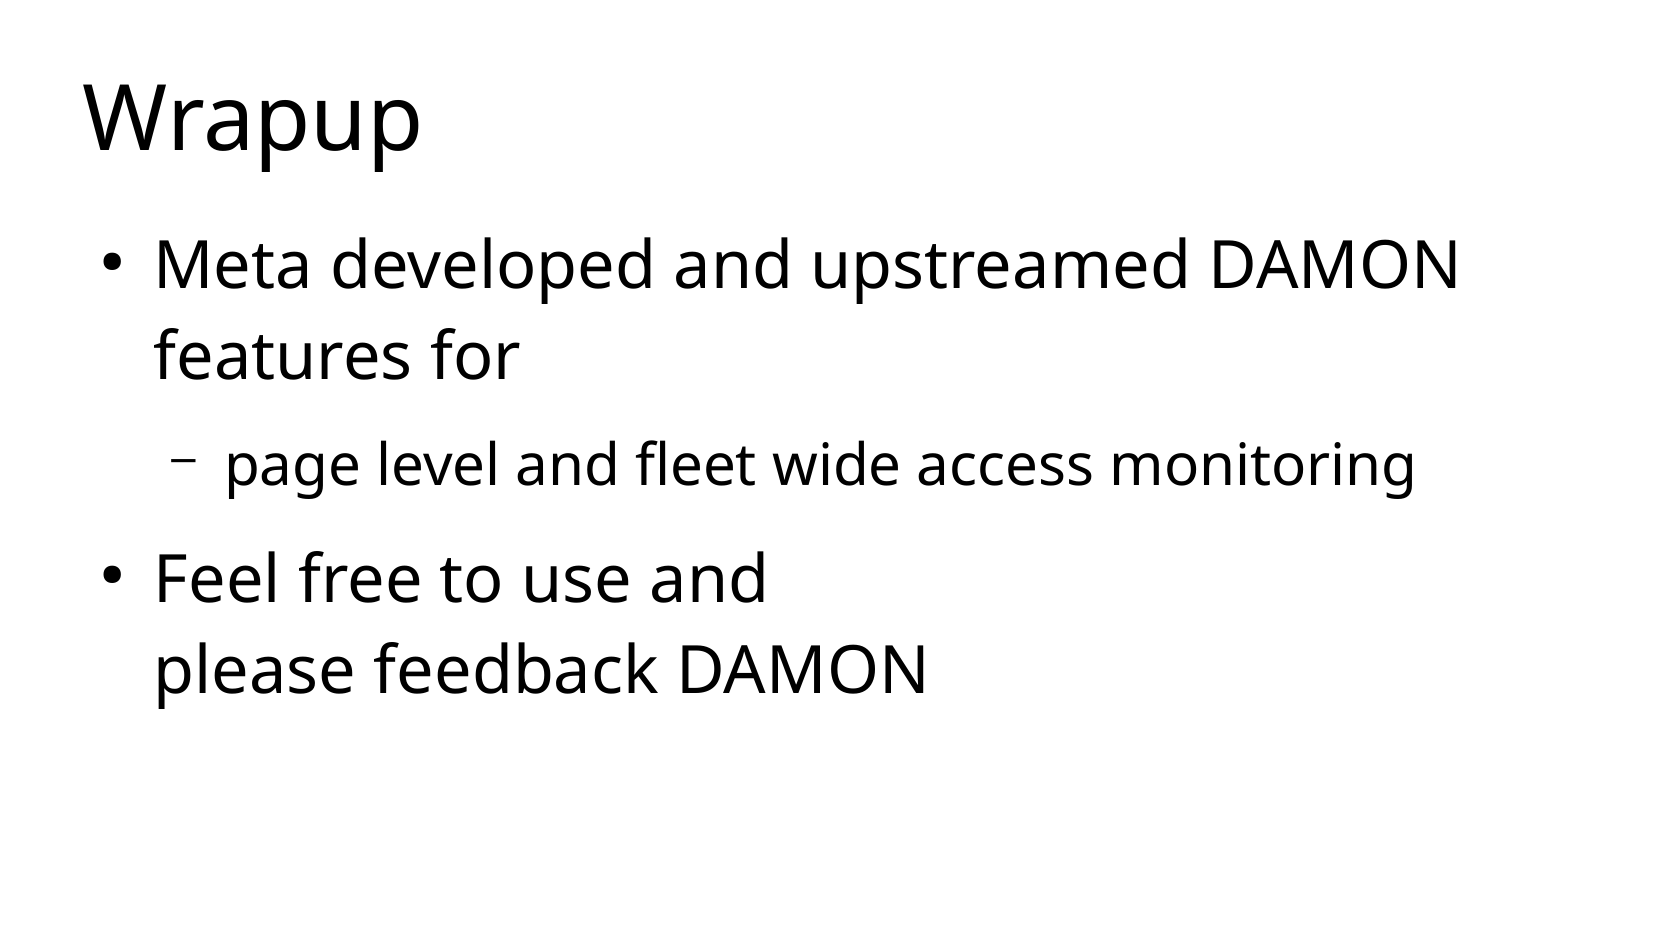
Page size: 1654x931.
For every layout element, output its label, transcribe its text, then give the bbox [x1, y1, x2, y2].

list Meta developed and upstreamed DAMON features for page level and fleet wide access monitoring Feel free to use and please feedback DAMON [82, 217, 1571, 758]
title Wrapup [82, 37, 1571, 193]
